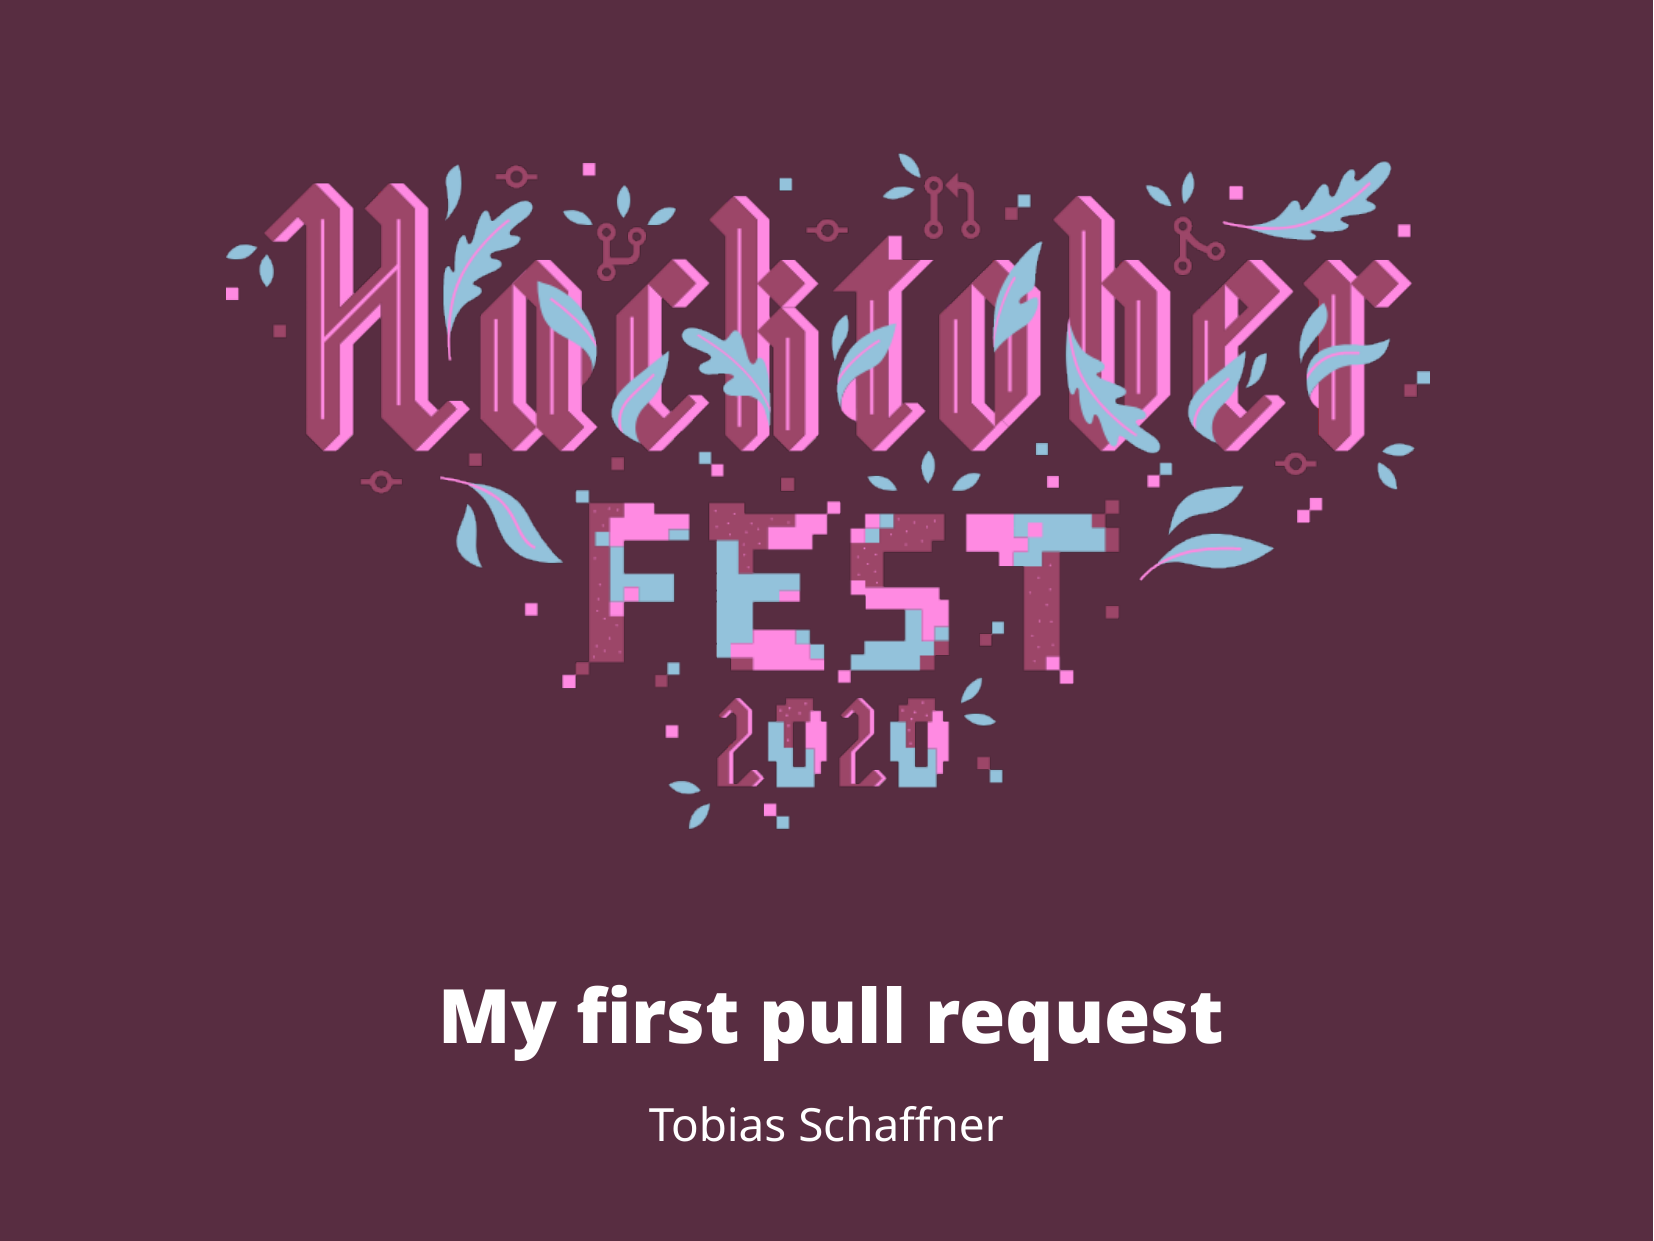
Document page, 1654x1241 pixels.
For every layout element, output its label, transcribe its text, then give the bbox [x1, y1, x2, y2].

subtitle Tobias Schaffner [58, 1065, 1594, 1182]
title My first pull request [64, 923, 1600, 1055]
picture [226, 152, 1430, 831]
